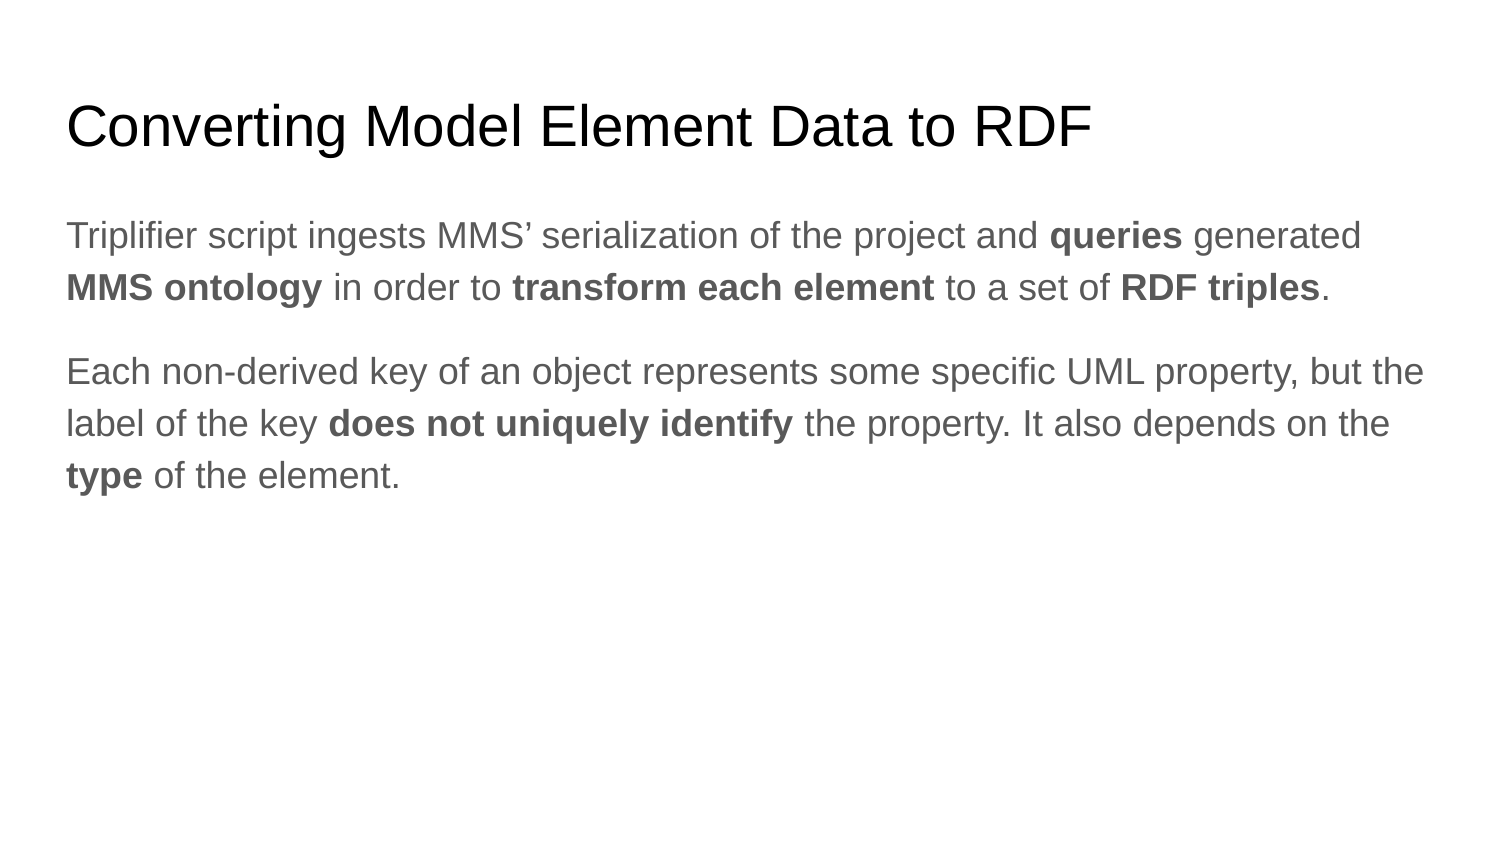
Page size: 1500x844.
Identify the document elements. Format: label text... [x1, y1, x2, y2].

title Converting Model Element Data to RDF [51, 72, 1449, 167]
list Triplifier script ingests MMS’ serialization of the project and queries generated MMS ontology in order to transform each element to a set of RDF triples. Each non-derived key of an object represents some specific UML property, but the label of the key does not uniquely identify the property. It also depends on the type of the element. [51, 189, 1449, 750]
